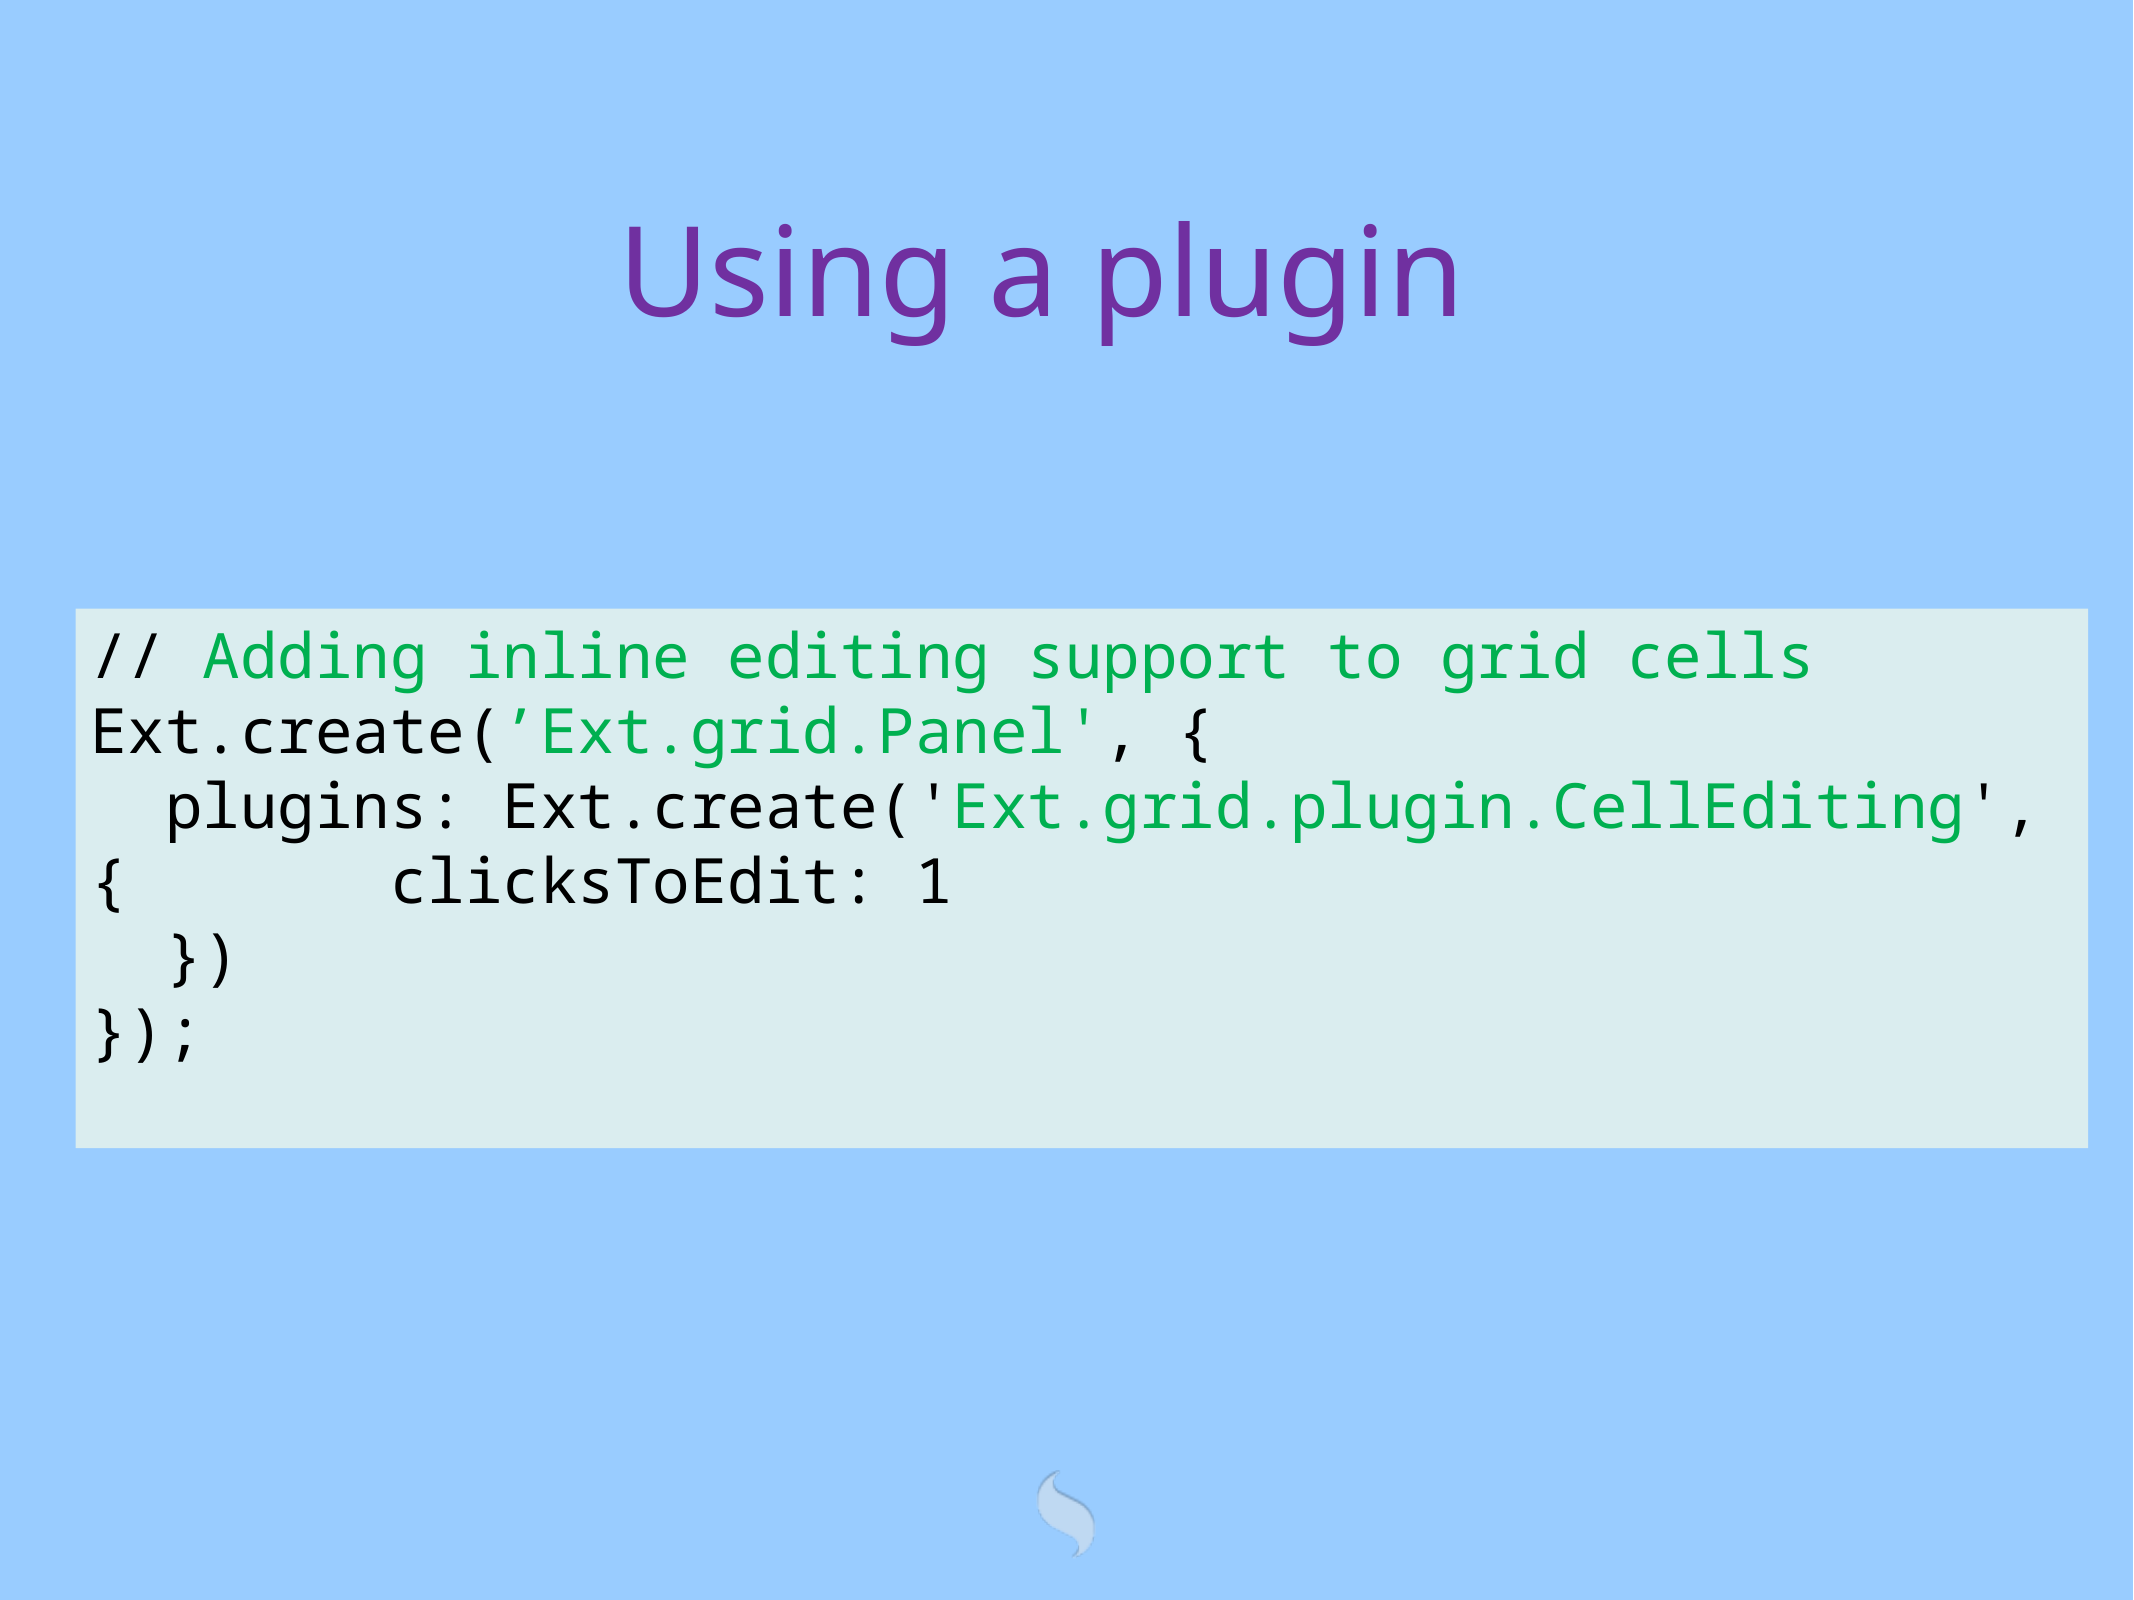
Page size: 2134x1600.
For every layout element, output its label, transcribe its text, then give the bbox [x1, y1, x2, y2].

text_box Using a plugin [116, 112, 1967, 350]
picture [1035, 1470, 1098, 1561]
text_box // Adding inline editing support to grid cells Ext.create(’Ext.grid.Panel', { plugins: Ext.create('Ext.grid.plugin.CellEditing', { clicksToEdit: 1 }) }); [75, 608, 2089, 1149]
